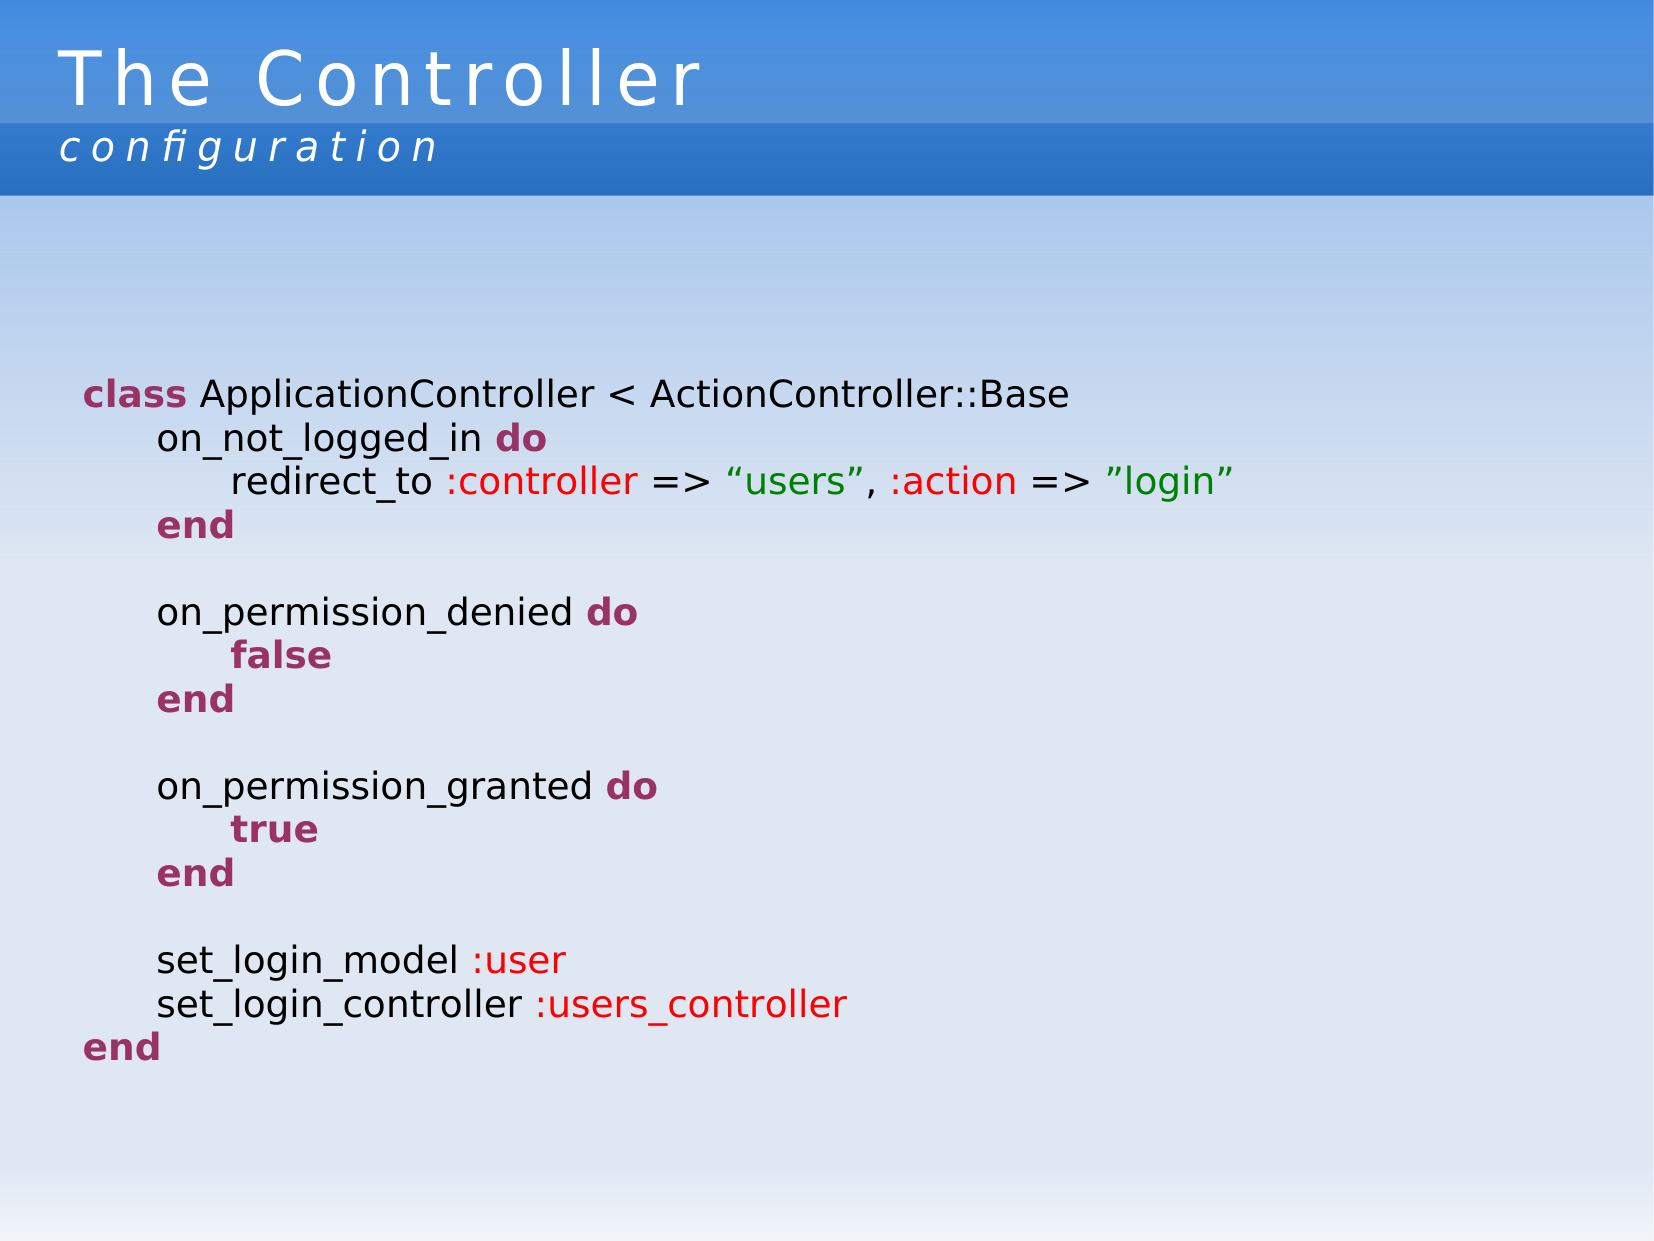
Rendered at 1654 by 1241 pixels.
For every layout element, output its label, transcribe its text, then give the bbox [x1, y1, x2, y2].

picture [0, 0, 1654, 1241]
title The Controller configuration [59, 35, 1576, 172]
subtitle class ApplicationController < ActionController::Base on_not_logged_in do redirect_to :controller => “users”, :action => ”login” end on_permission_denied do false end on_permission_granted do true end set_login_model :user set_login_controller :users_controller end [82, 297, 1571, 1102]
